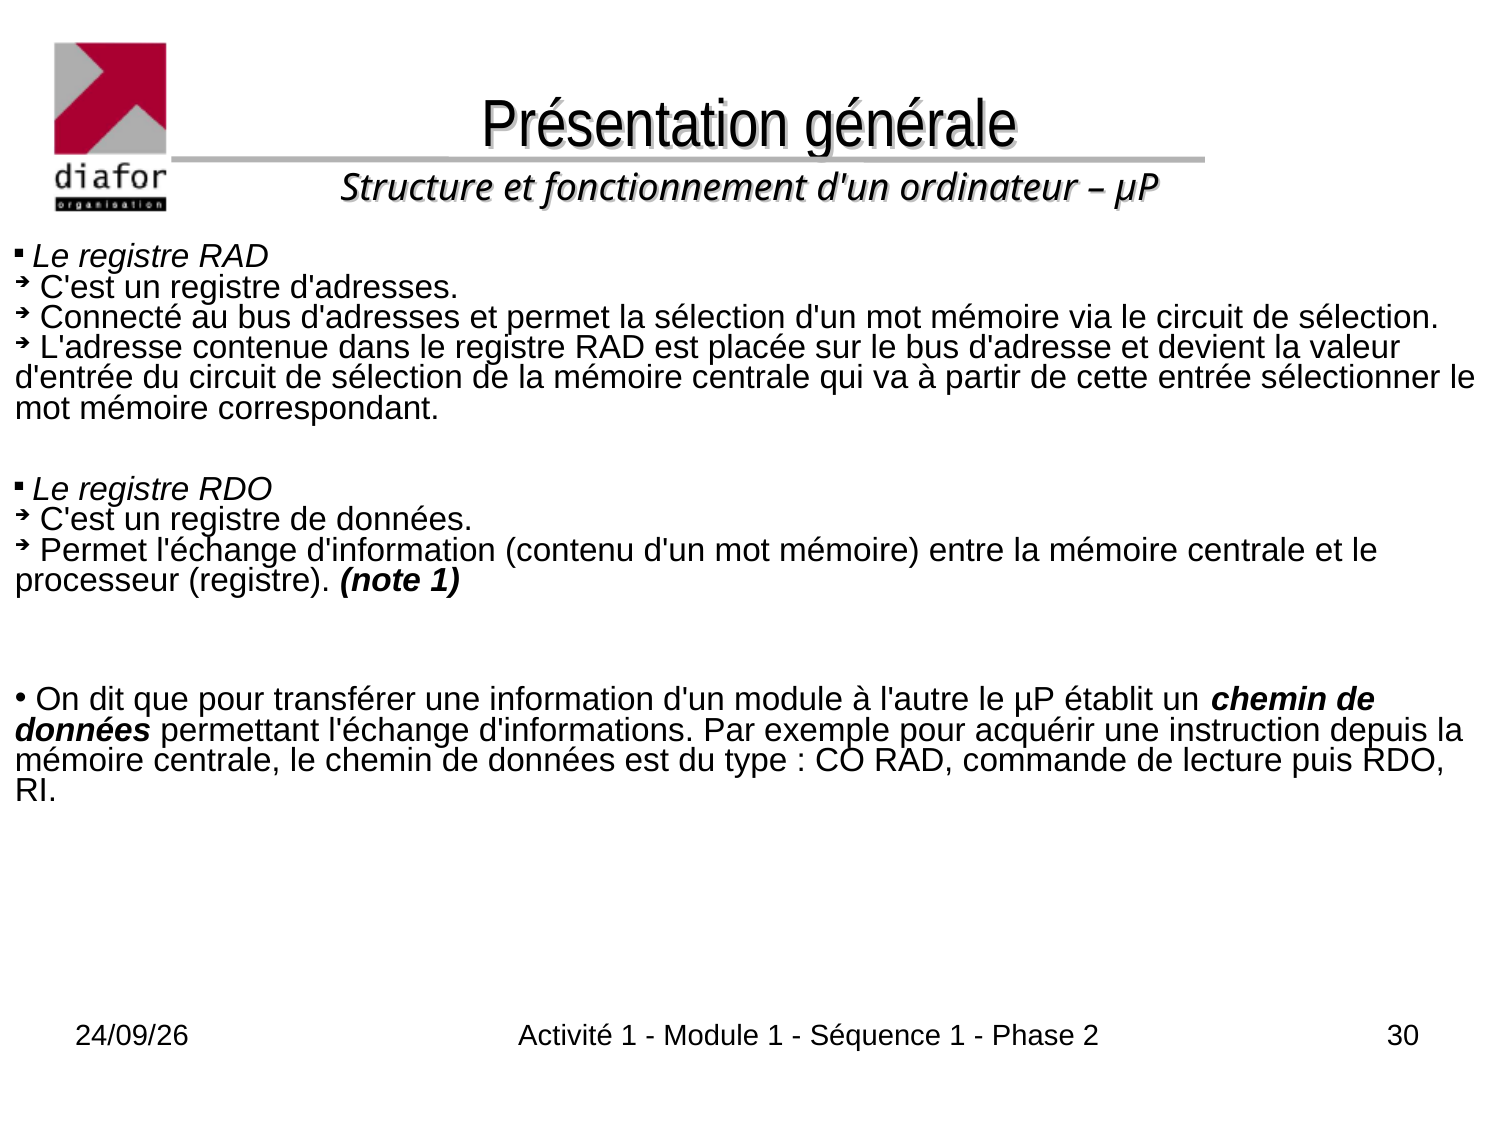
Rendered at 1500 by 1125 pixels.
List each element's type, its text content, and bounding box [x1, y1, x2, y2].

text_box On dit que pour transférer une information d'un module à l'autre le µP établit un chemin de données permettant l'échange d'informations. Par exemple pour acquérir une instruction depuis la mémoire centrale, le chemin de données est du type : CO RAD, commande de lecture puis RDO, RI. [0, 679, 1500, 816]
text_box Le registre RDO C'est un registre de données. Permet l'échange d'information (contenu d'un mot mémoire) entre la mémoire centrale et le processeur (registre). (note 1) [0, 468, 1500, 605]
title Présentation générale Structure et fonctionnement d'un ordinateur – µP [75, 45, 1426, 236]
picture [53, 42, 168, 213]
text_box Le registre RAD C'est un registre d'adresses. Connecté au bus d'adresses et permet la sélection d'un mot mémoire via le circuit de sélection. L'adresse contenue dans le registre RAD est placée sur le bus d'adresse et devient la valeur d'entrée du circuit de sélection de la mémoire centrale qui va à partir de cette entrée sélectionner le mot mémoire correspondant. [0, 236, 1500, 433]
